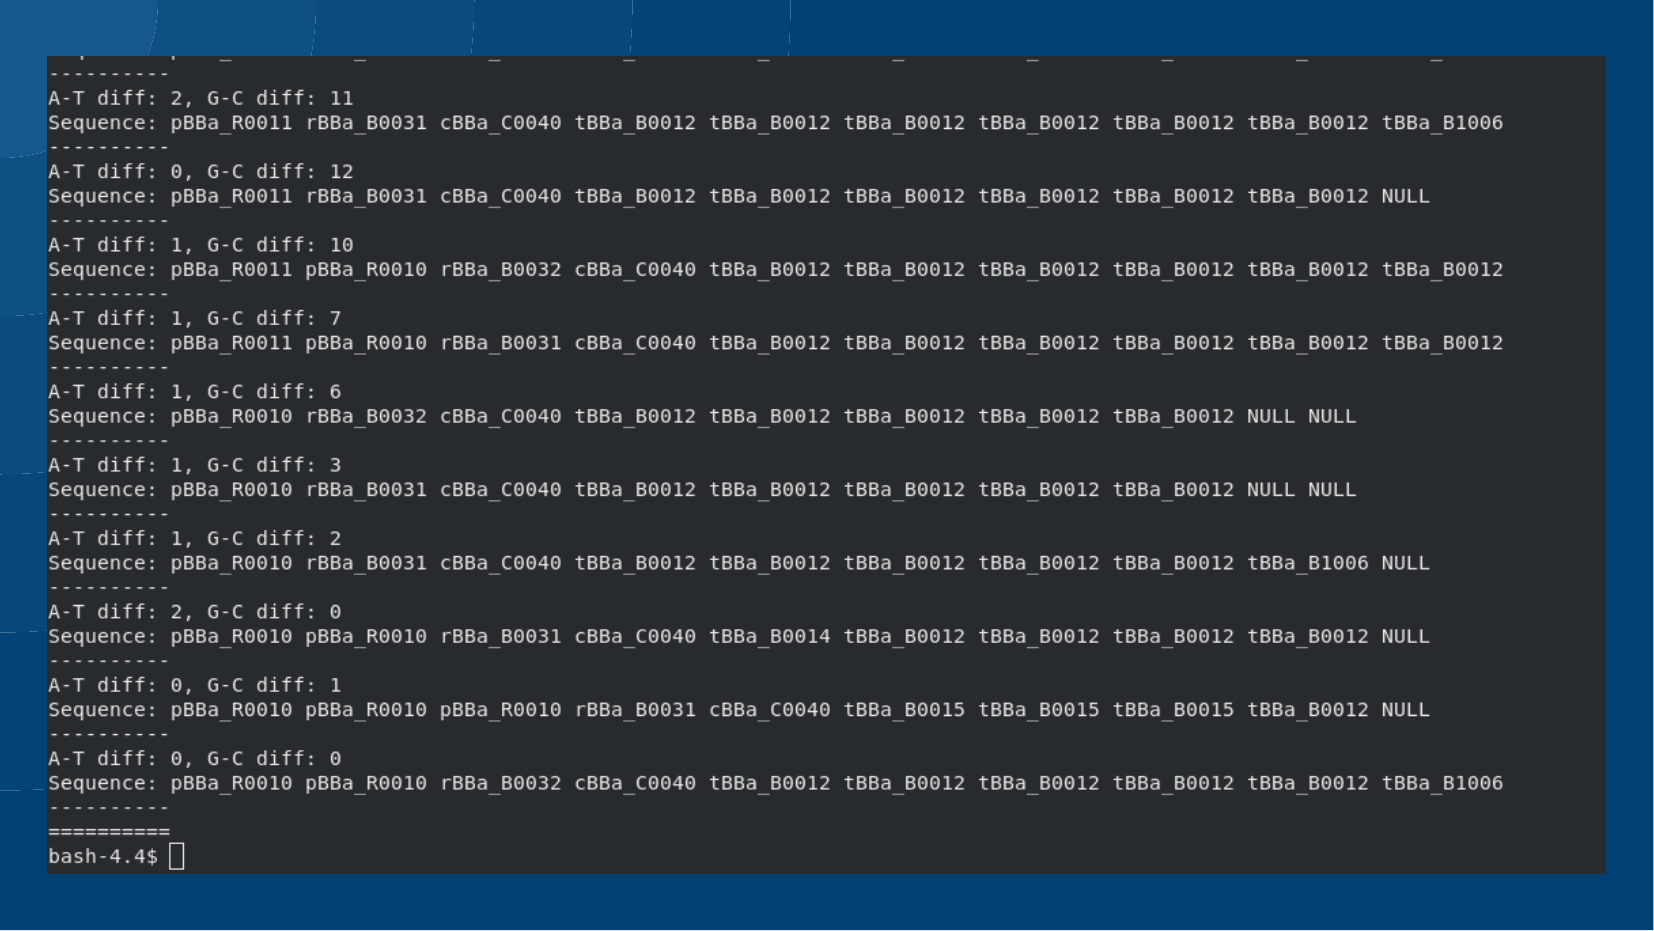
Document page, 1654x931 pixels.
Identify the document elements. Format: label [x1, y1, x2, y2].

picture [47, 56, 1606, 874]
